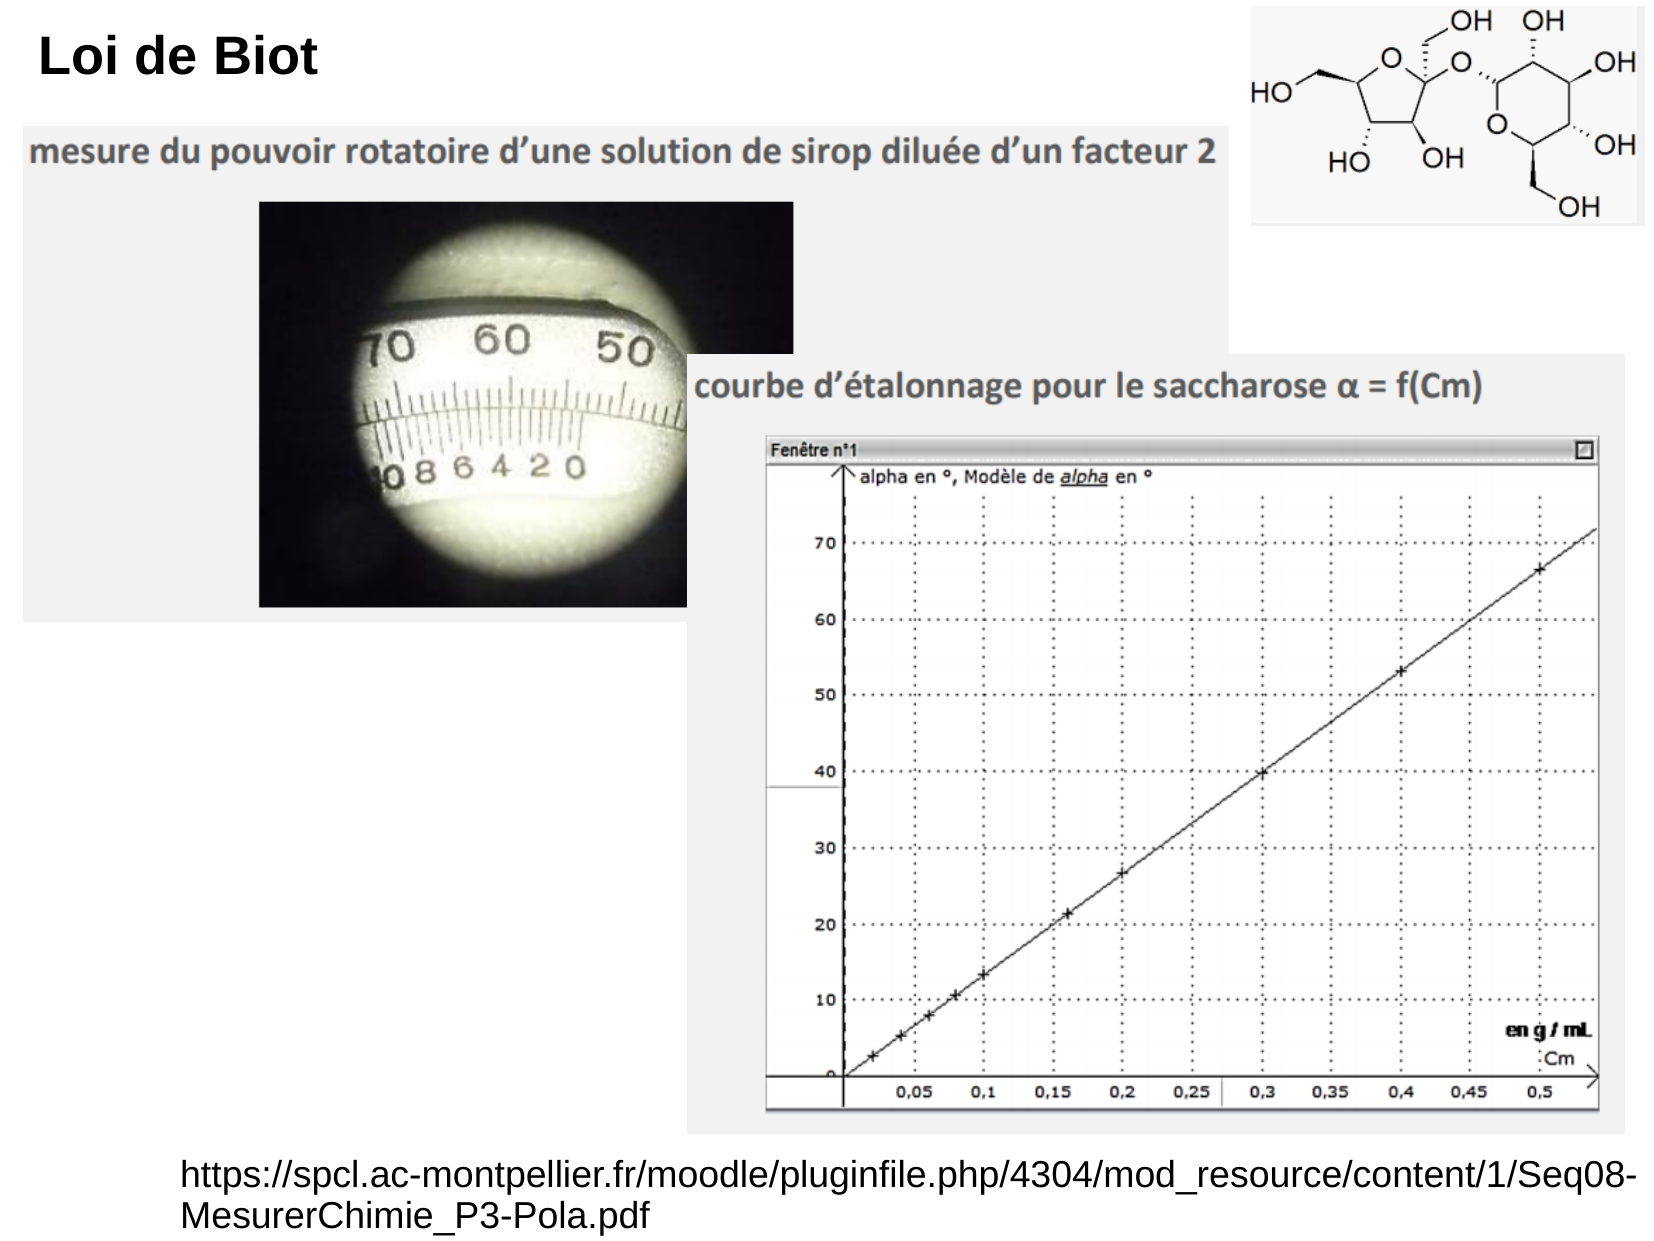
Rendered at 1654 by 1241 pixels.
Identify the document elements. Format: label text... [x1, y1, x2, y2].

text_box Loi de Biot [23, 18, 631, 95]
picture [1251, 6, 1645, 226]
picture [23, 126, 1625, 1134]
text_box https://spcl.ac-montpellier.fr/moodle/pluginfile.php/4304/mod_resource/content/1/Seq08-MesurerChimie_P3-Pola.pdf [165, 1145, 1654, 1241]
